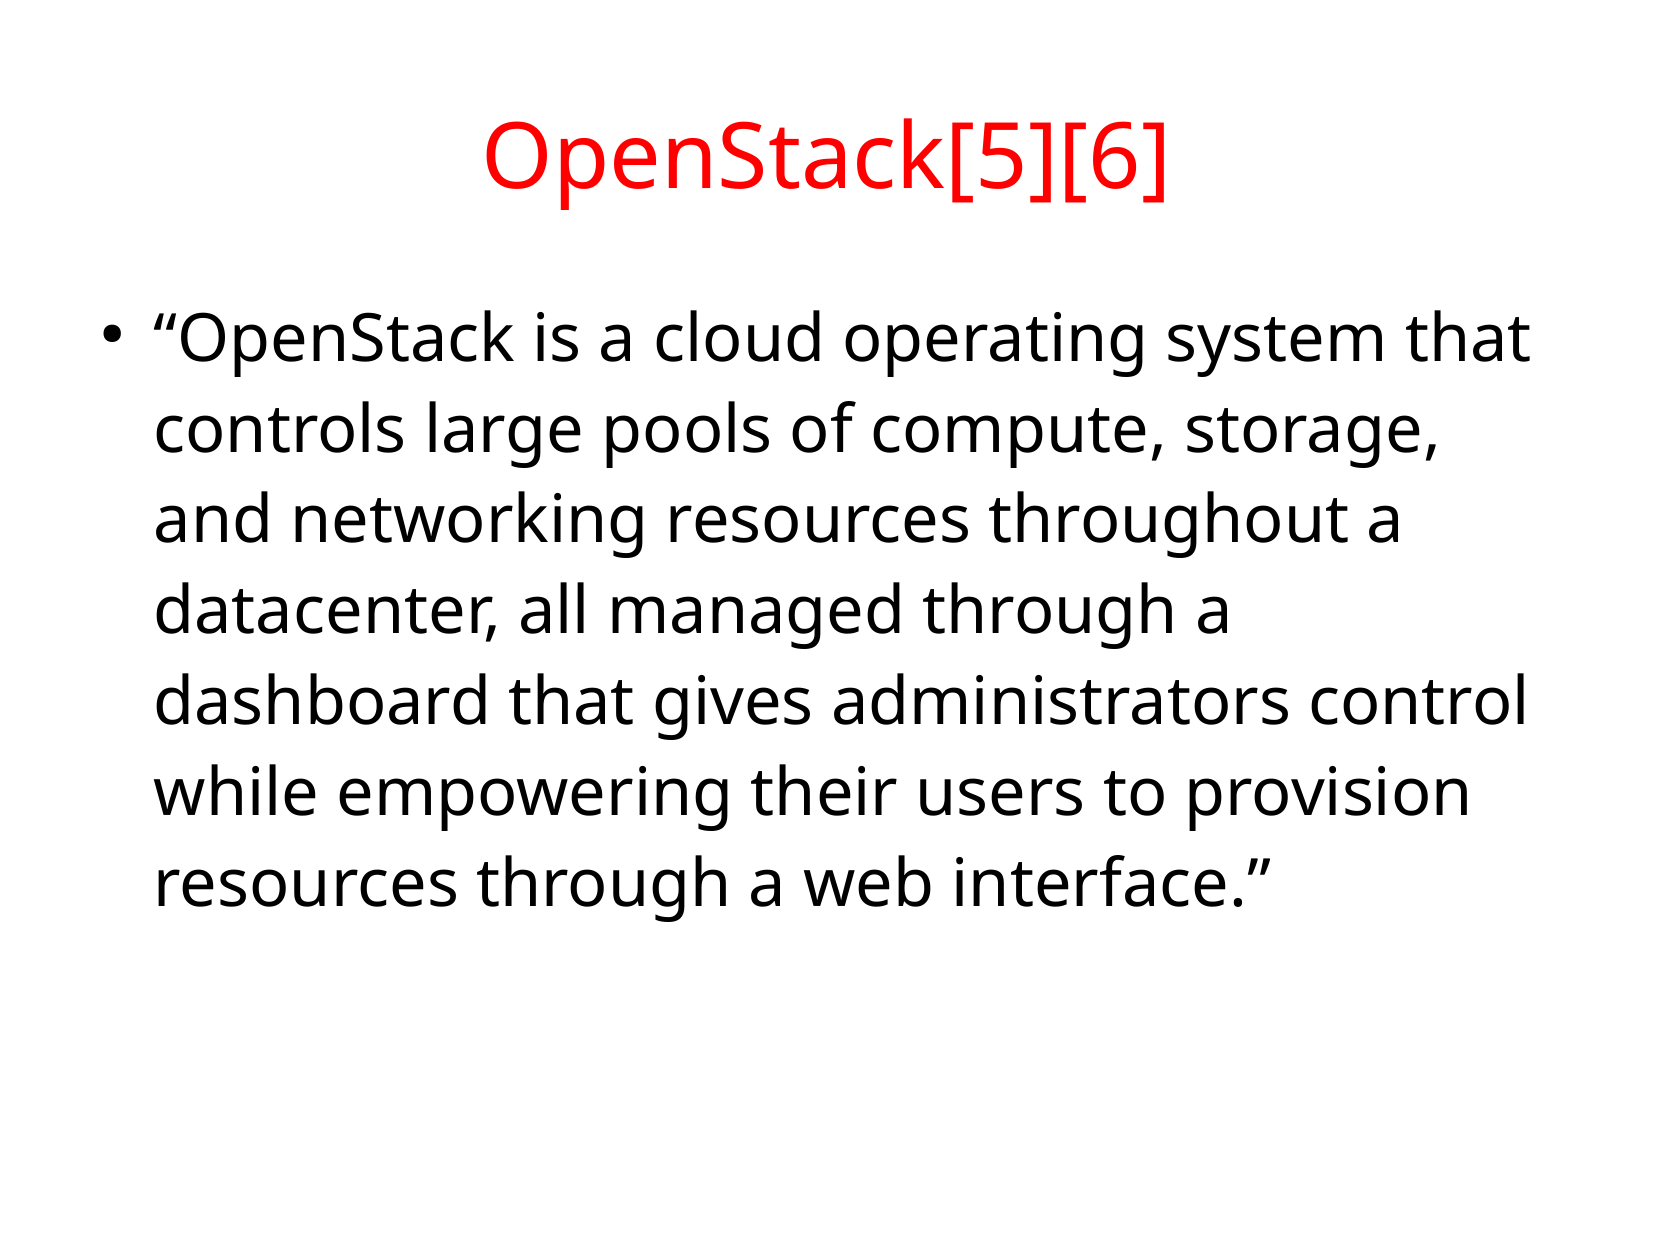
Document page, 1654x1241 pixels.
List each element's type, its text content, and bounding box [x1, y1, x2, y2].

list “OpenStack is a cloud operating system that controls large pools of compute, storage, and networking resources throughout a datacenter, all managed through a dashboard that gives administrators control while empowering their users to provision resources through a web interface.” [82, 290, 1538, 1010]
title OpenStack[5][6] [82, 49, 1571, 257]
